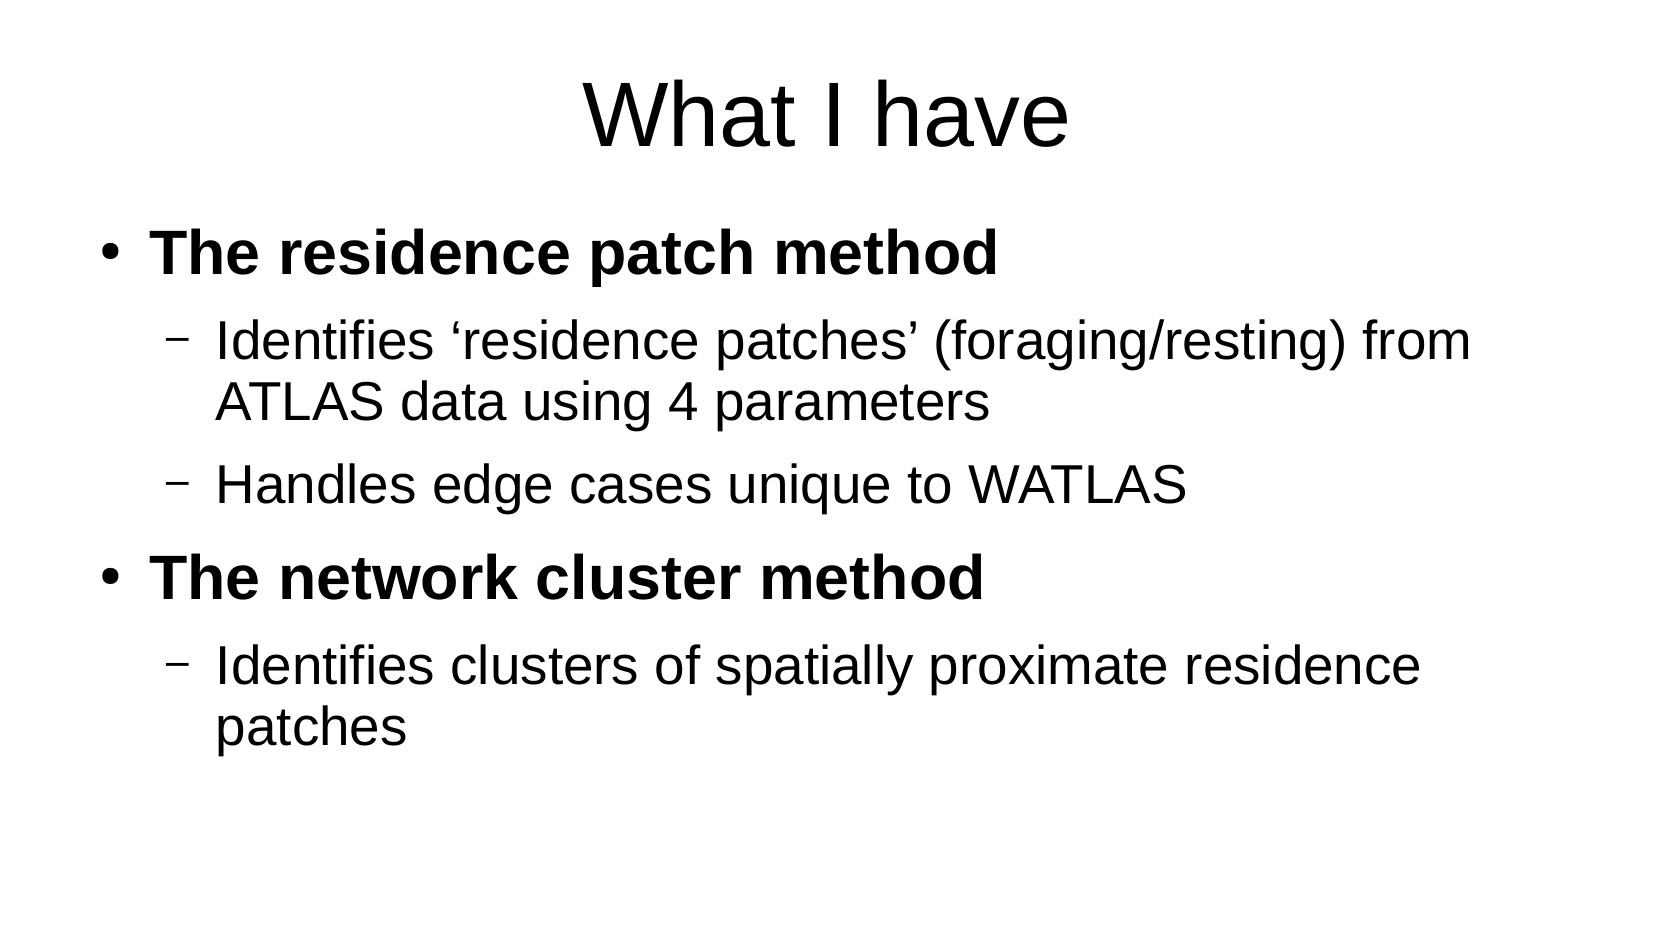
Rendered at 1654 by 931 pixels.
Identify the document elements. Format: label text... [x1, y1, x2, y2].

list The residence patch method Identifies ‘residence patches’ (foraging/resting) from ATLAS data using 4 parameters Handles edge cases unique to WATLAS The network cluster method Identifies clusters of spatially proximate residence patches [82, 217, 1571, 758]
title What I have [82, 37, 1571, 193]
